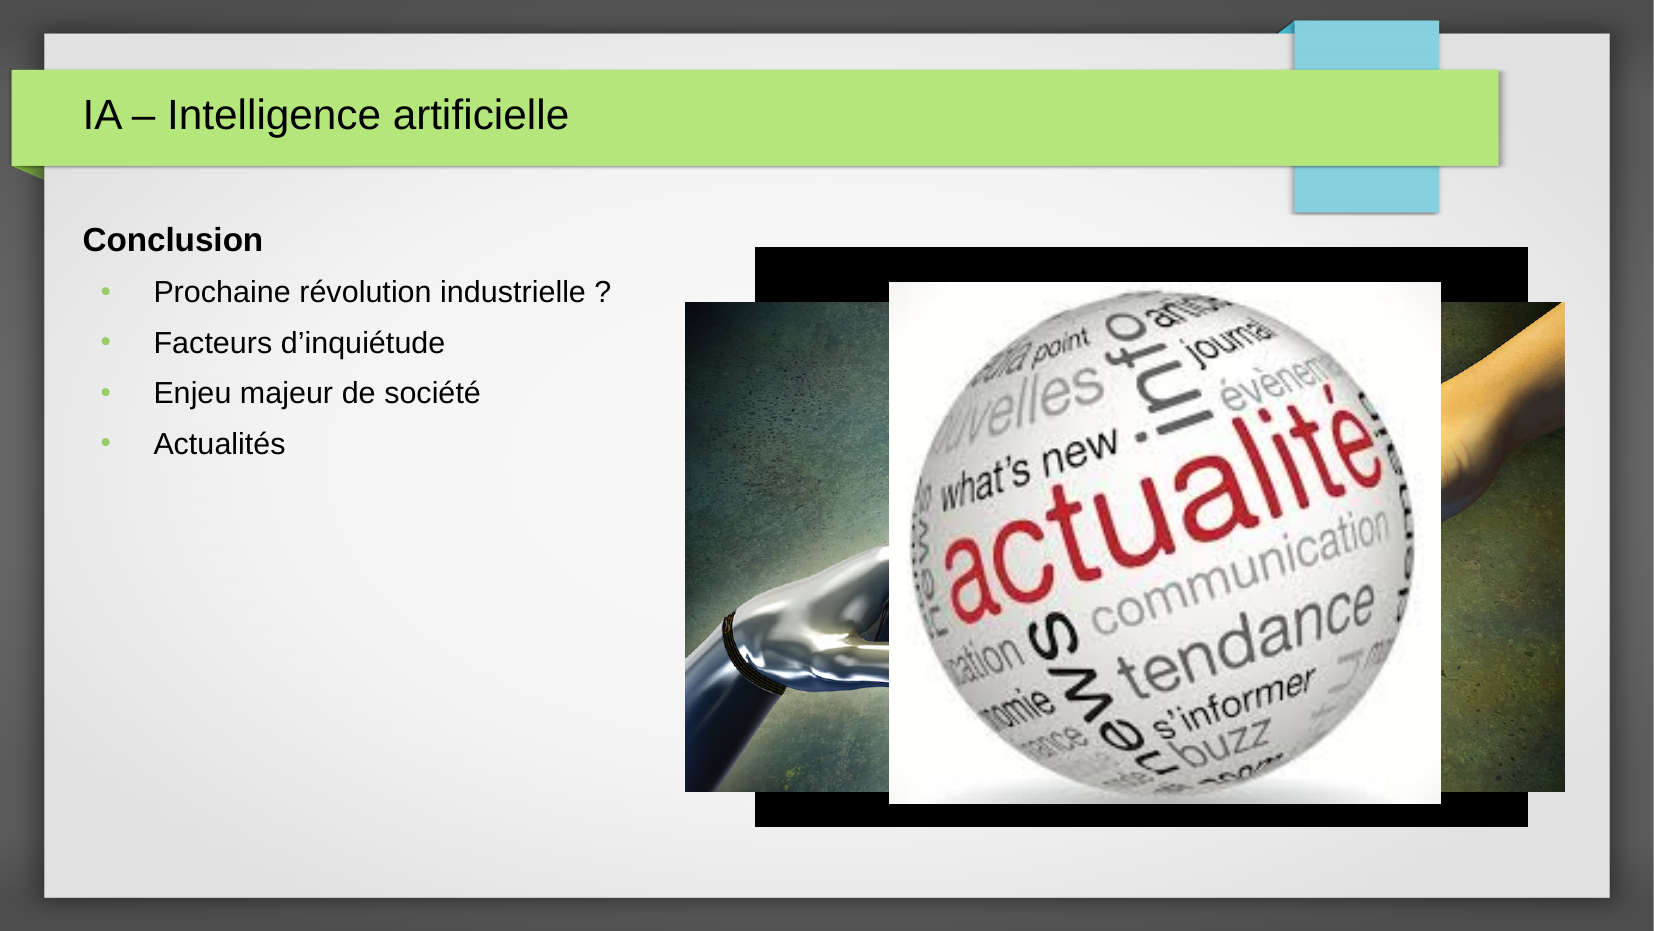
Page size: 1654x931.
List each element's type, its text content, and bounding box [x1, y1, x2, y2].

title IA – Intelligence artificielle [82, 70, 1264, 160]
list Conclusion Prochaine révolution industrielle ? Facteurs d’inquiétude Enjeu majeur de société Actualités [82, 221, 1571, 761]
picture [0, 0, 1654, 931]
